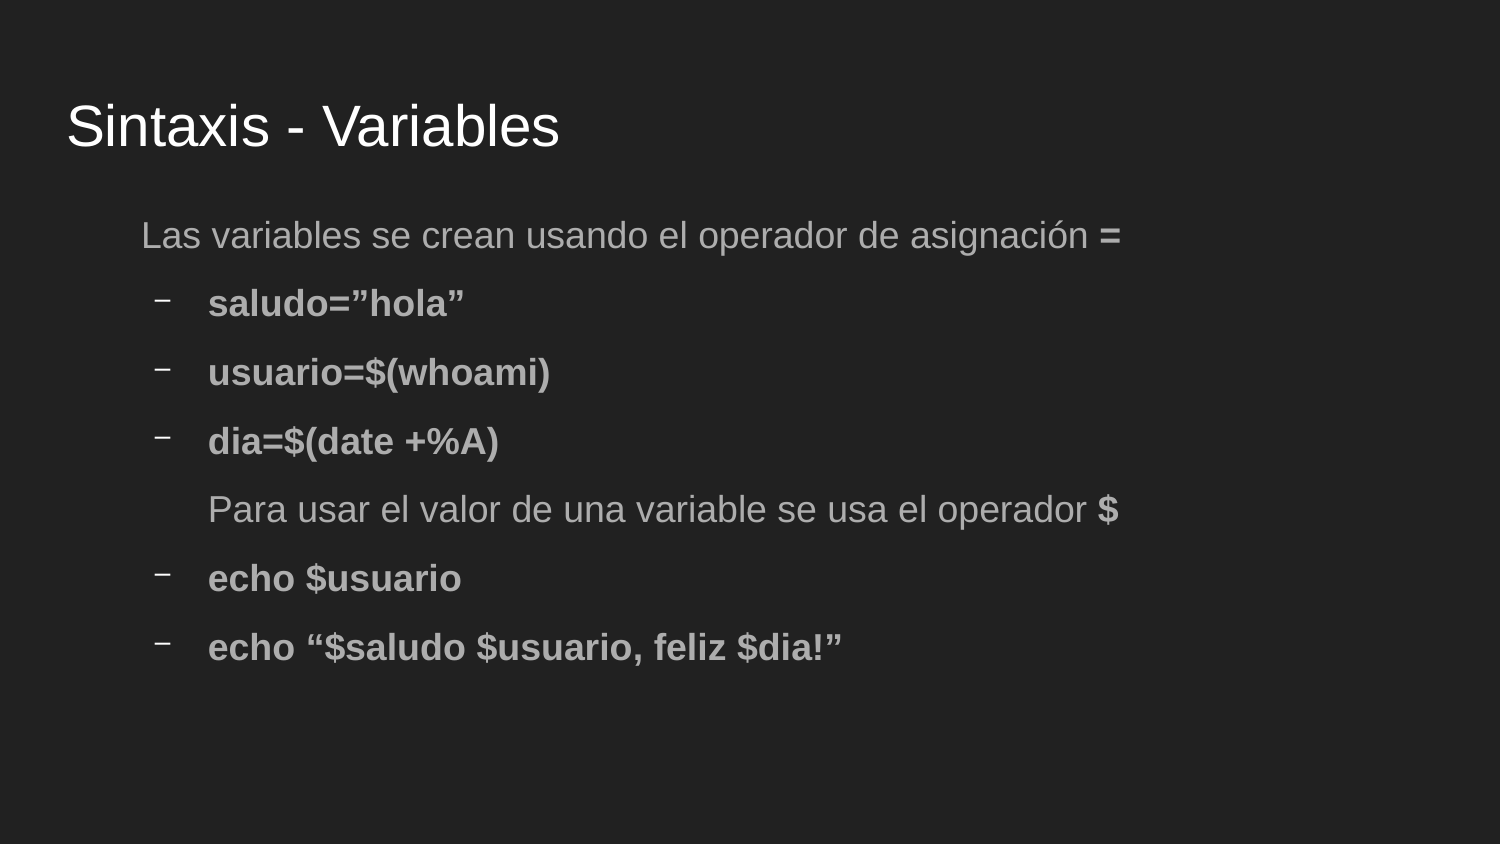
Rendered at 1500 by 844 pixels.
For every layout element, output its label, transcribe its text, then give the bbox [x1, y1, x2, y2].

title Sintaxis - Variables [51, 72, 1449, 167]
list Las variables se crean usando el operador de asignación = saludo=”hola” usuario=$(whoami) dia=$(date +%A) Para usar el valor de una variable se usa el operador $ echo $usuario echo “$saludo $usuario, feliz $dia!” [51, 189, 1261, 750]
